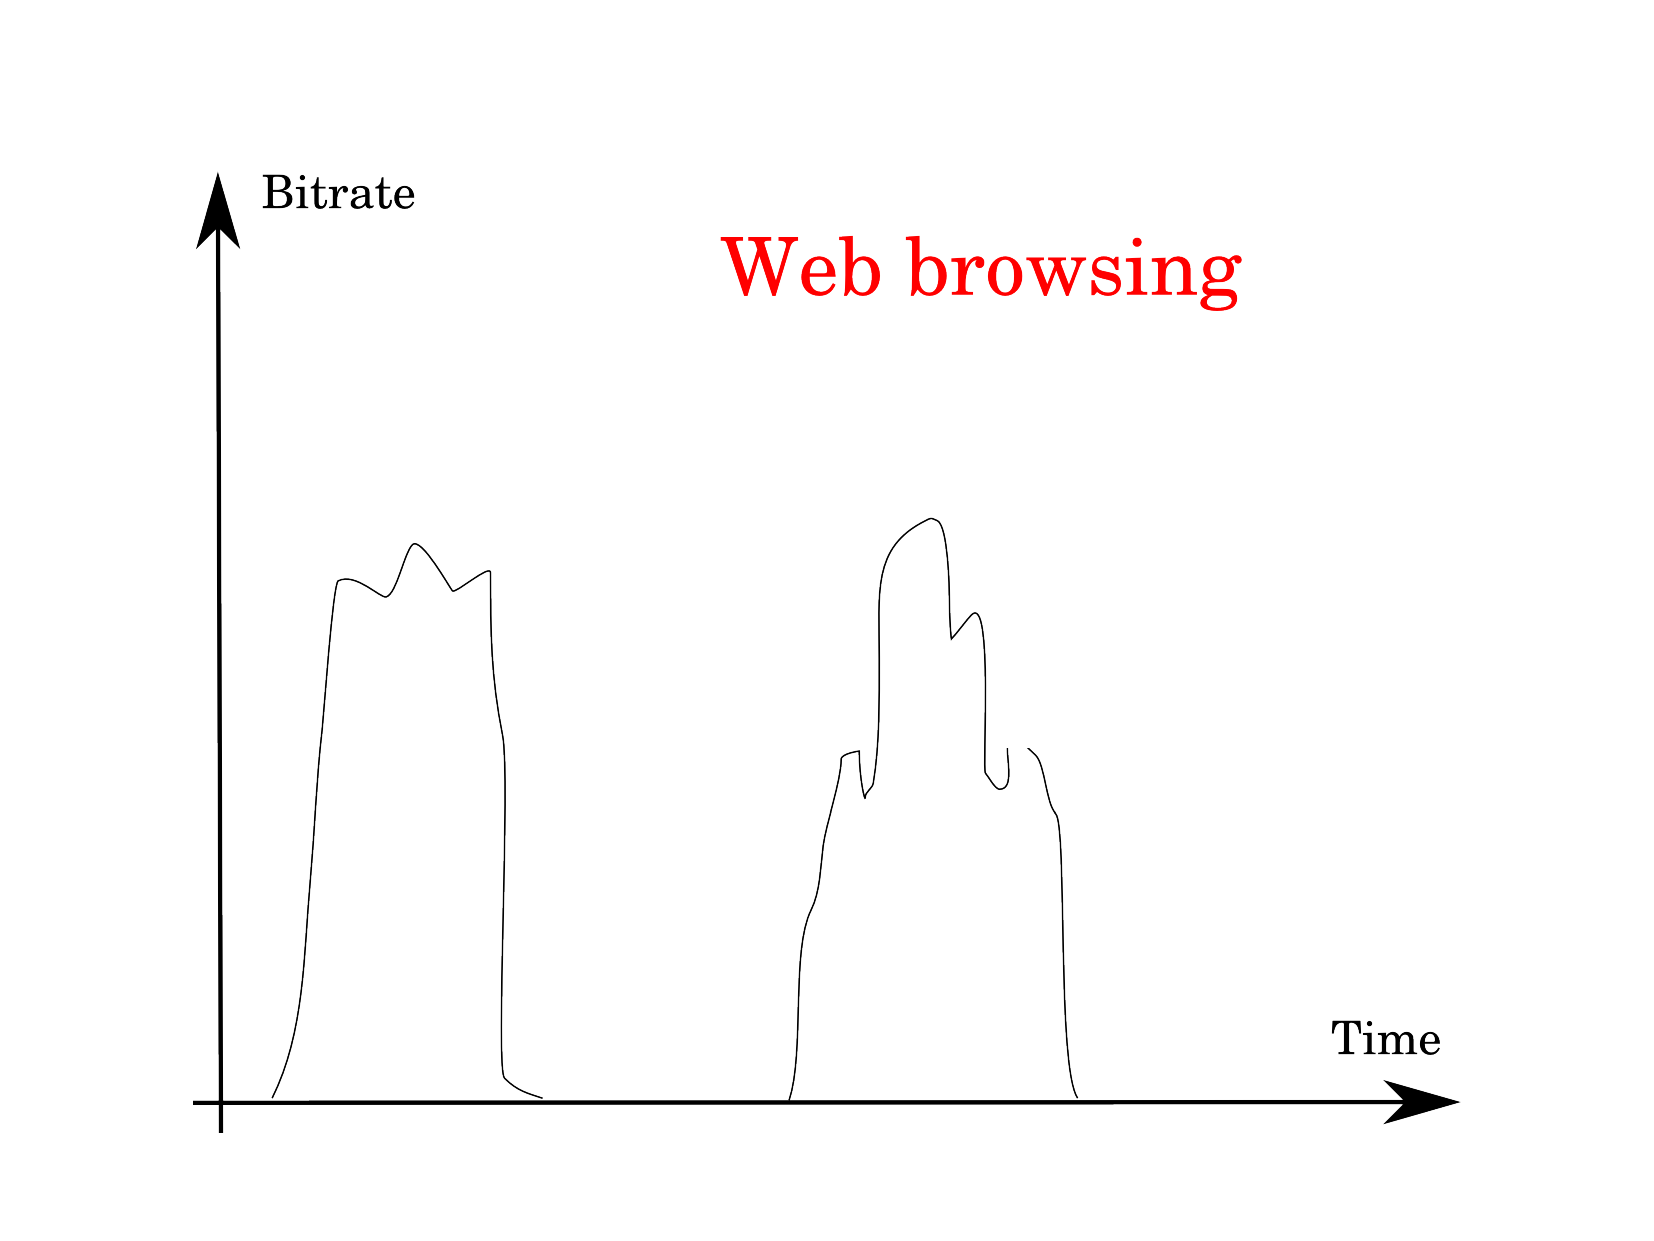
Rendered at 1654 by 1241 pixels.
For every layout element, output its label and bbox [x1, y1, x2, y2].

picture [193, 171, 1461, 1133]
